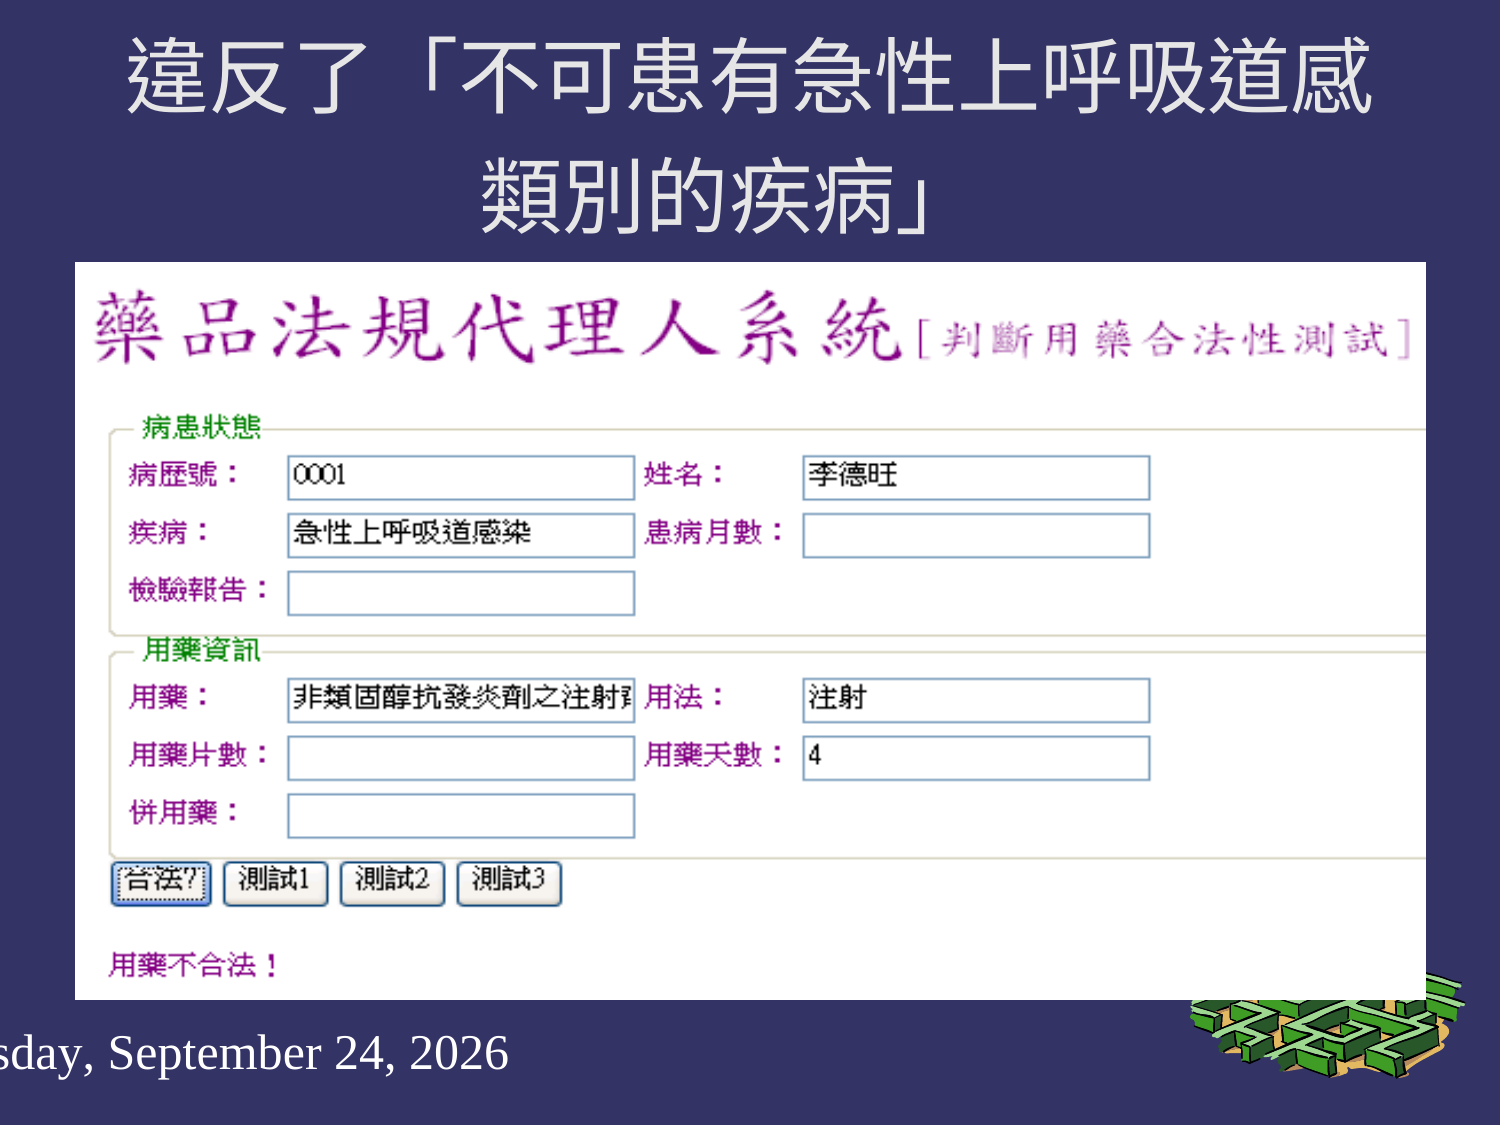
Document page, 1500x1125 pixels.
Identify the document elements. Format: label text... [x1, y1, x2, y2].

picture [75, 262, 1426, 1000]
title 違反了「不可患有急性上呼吸道感類別的疾病」 [75, 23, 1426, 239]
